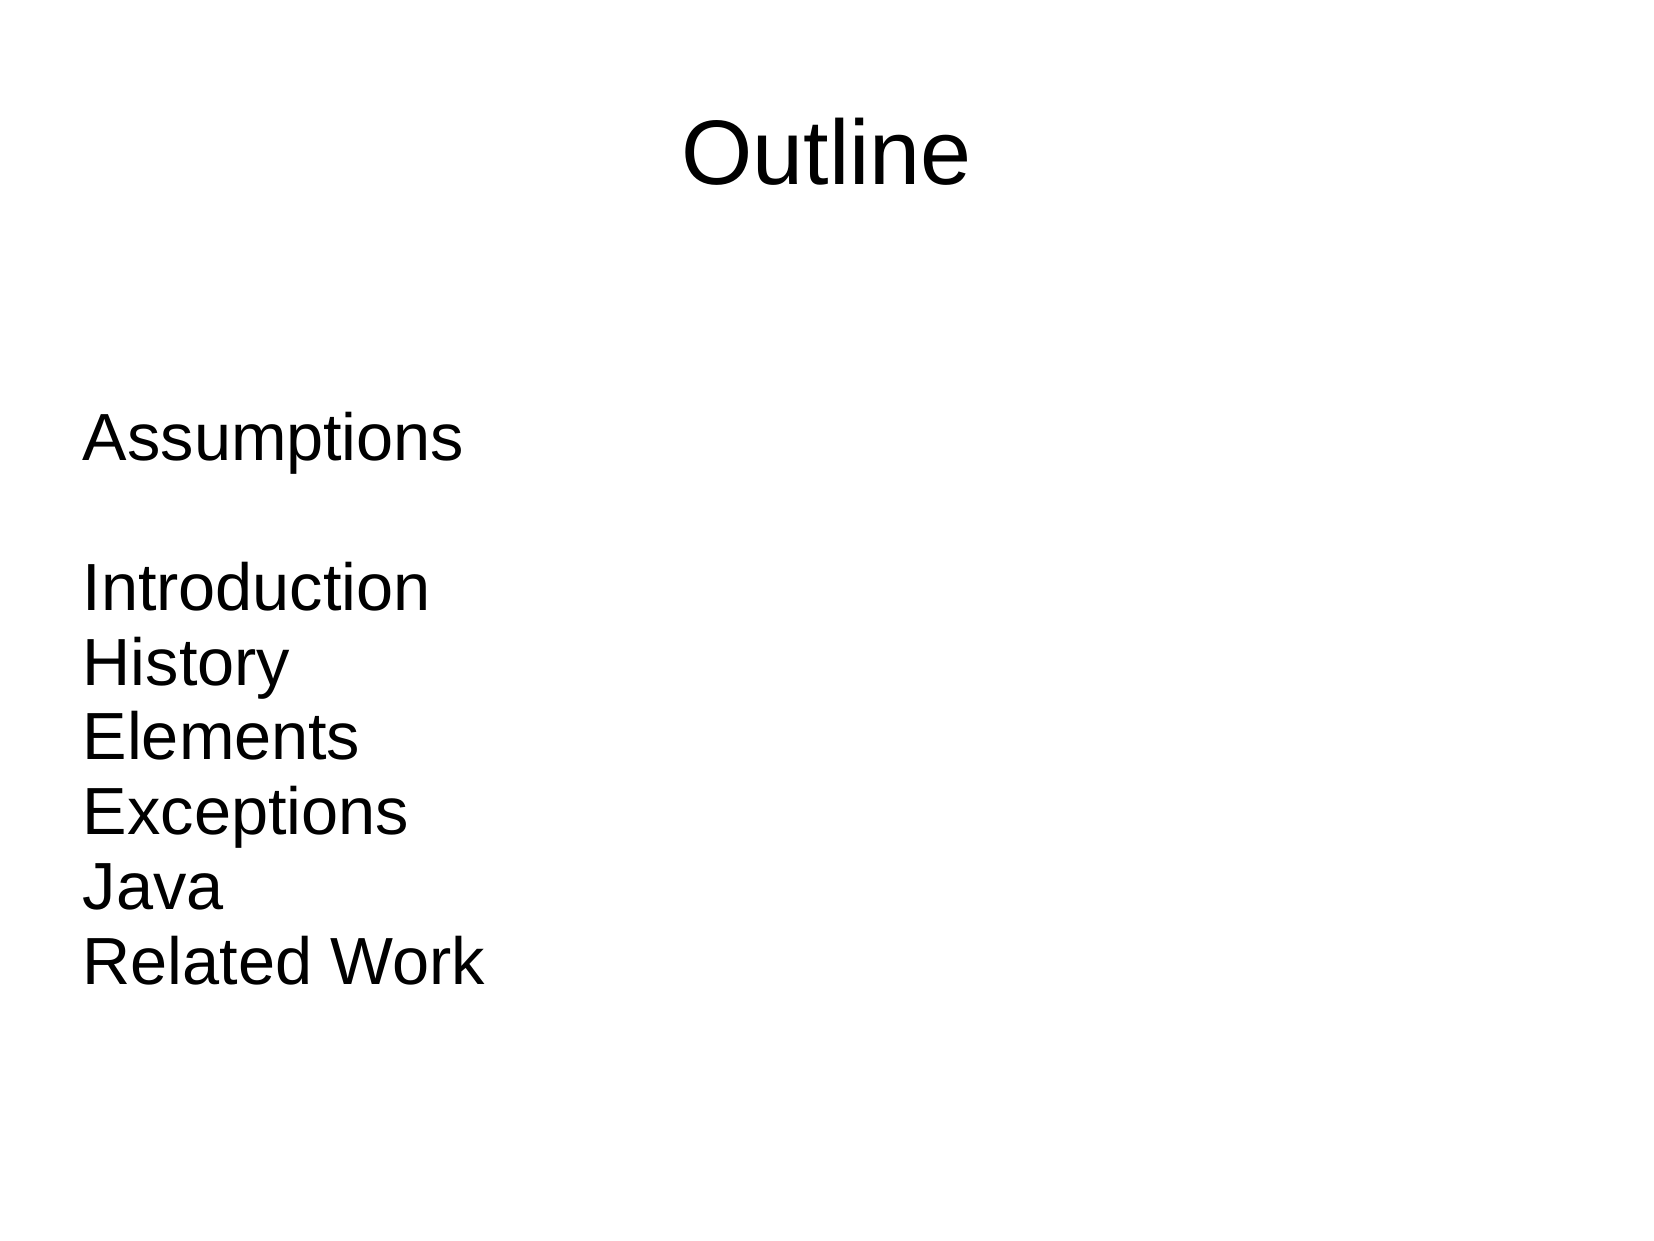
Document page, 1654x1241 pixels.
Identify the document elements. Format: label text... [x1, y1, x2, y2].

title Outline [82, 56, 1571, 250]
subtitle Assumptions Introduction History Elements Exceptions Java Related Work [82, 290, 1571, 1109]
